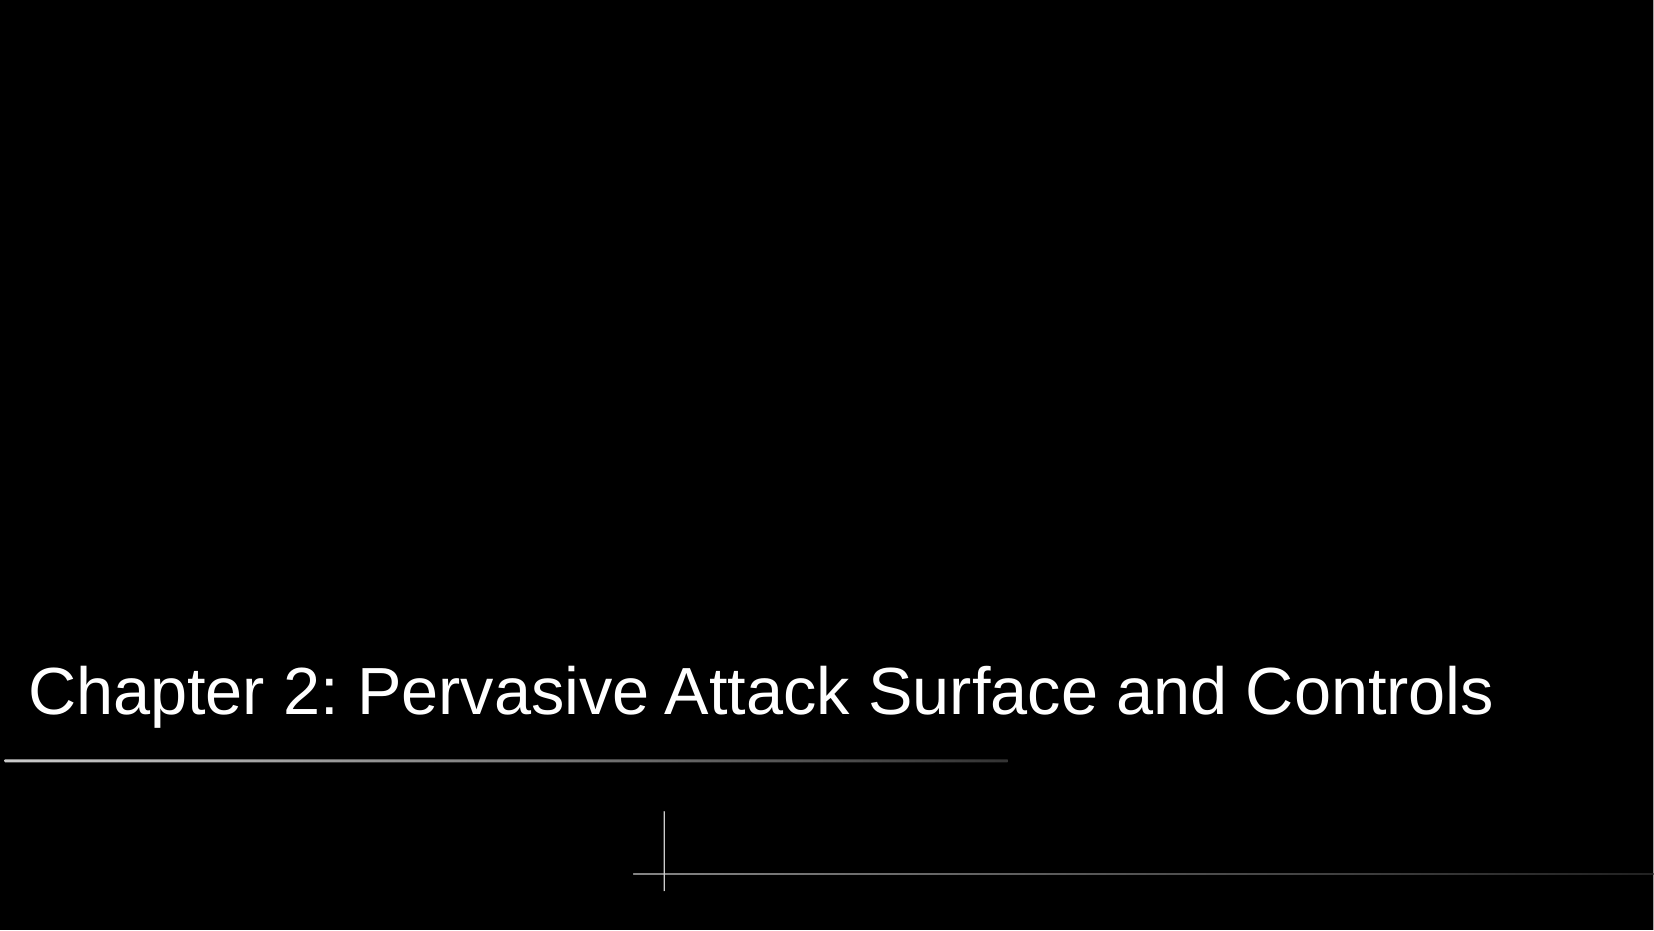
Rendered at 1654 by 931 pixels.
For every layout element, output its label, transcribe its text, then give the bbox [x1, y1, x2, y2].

title Chapter 2: Pervasive Attack Surface and Controls [23, 637, 1501, 746]
